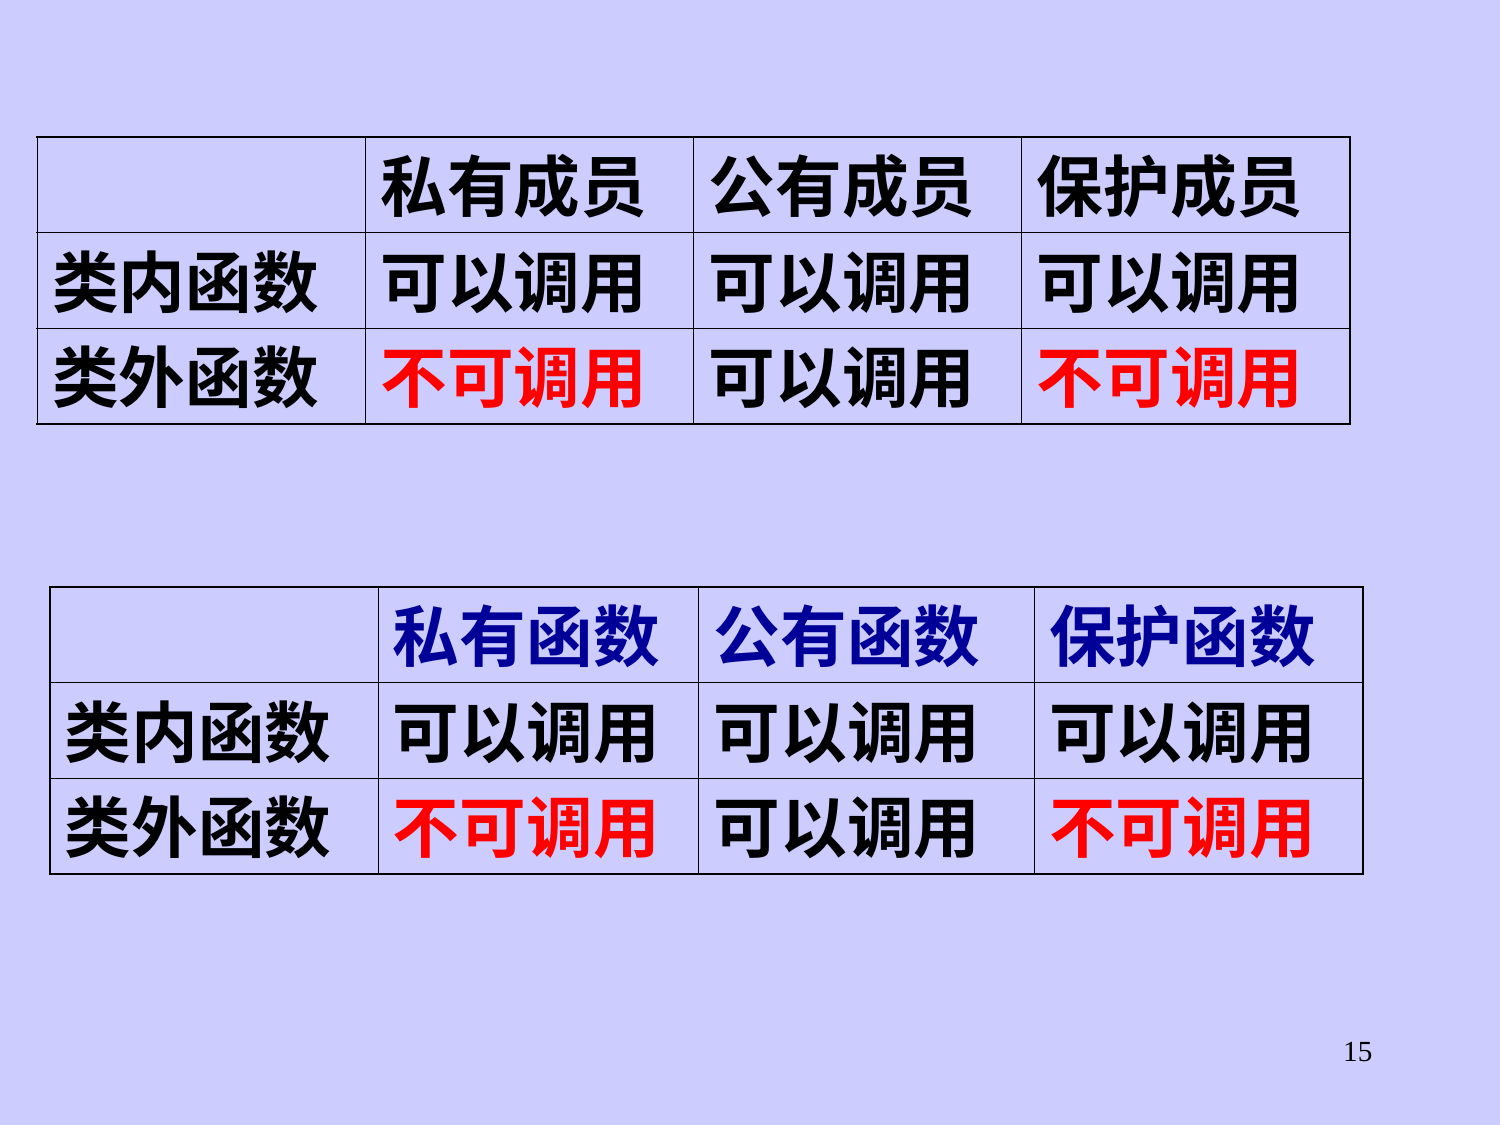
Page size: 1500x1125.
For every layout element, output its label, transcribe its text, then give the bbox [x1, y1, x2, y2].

table_cell 不可调用 [1035, 779, 1362, 873]
table_cell 可以调用 [379, 683, 698, 778]
table_cell 类内函数 [38, 233, 365, 328]
table_cell 可以调用 [694, 329, 1021, 423]
table_header [51, 588, 378, 682]
table_header 私有成员 [366, 138, 693, 232]
table_cell 可以调用 [699, 779, 1034, 873]
table_cell 不可调用 [379, 779, 698, 873]
table_cell 可以调用 [1035, 683, 1362, 778]
table_header 保护函数 [1035, 588, 1362, 682]
text_box <编号> [1074, 1025, 1388, 1101]
table_cell 类外函数 [51, 779, 378, 873]
table_cell 类内函数 [51, 683, 378, 778]
table_cell 可以调用 [1022, 233, 1349, 328]
table_header [38, 138, 365, 232]
table_cell 可以调用 [699, 683, 1034, 778]
table_cell 可以调用 [366, 233, 693, 328]
table_cell 不可调用 [1022, 329, 1349, 423]
table_header 私有函数 [379, 588, 698, 682]
table_cell 可以调用 [694, 233, 1021, 328]
table_header 保护成员 [1022, 138, 1349, 232]
table_header 公有函数 [699, 588, 1034, 682]
table_cell 类外函数 [38, 329, 365, 423]
table_header 公有成员 [694, 138, 1021, 232]
table_cell 不可调用 [366, 329, 693, 423]
